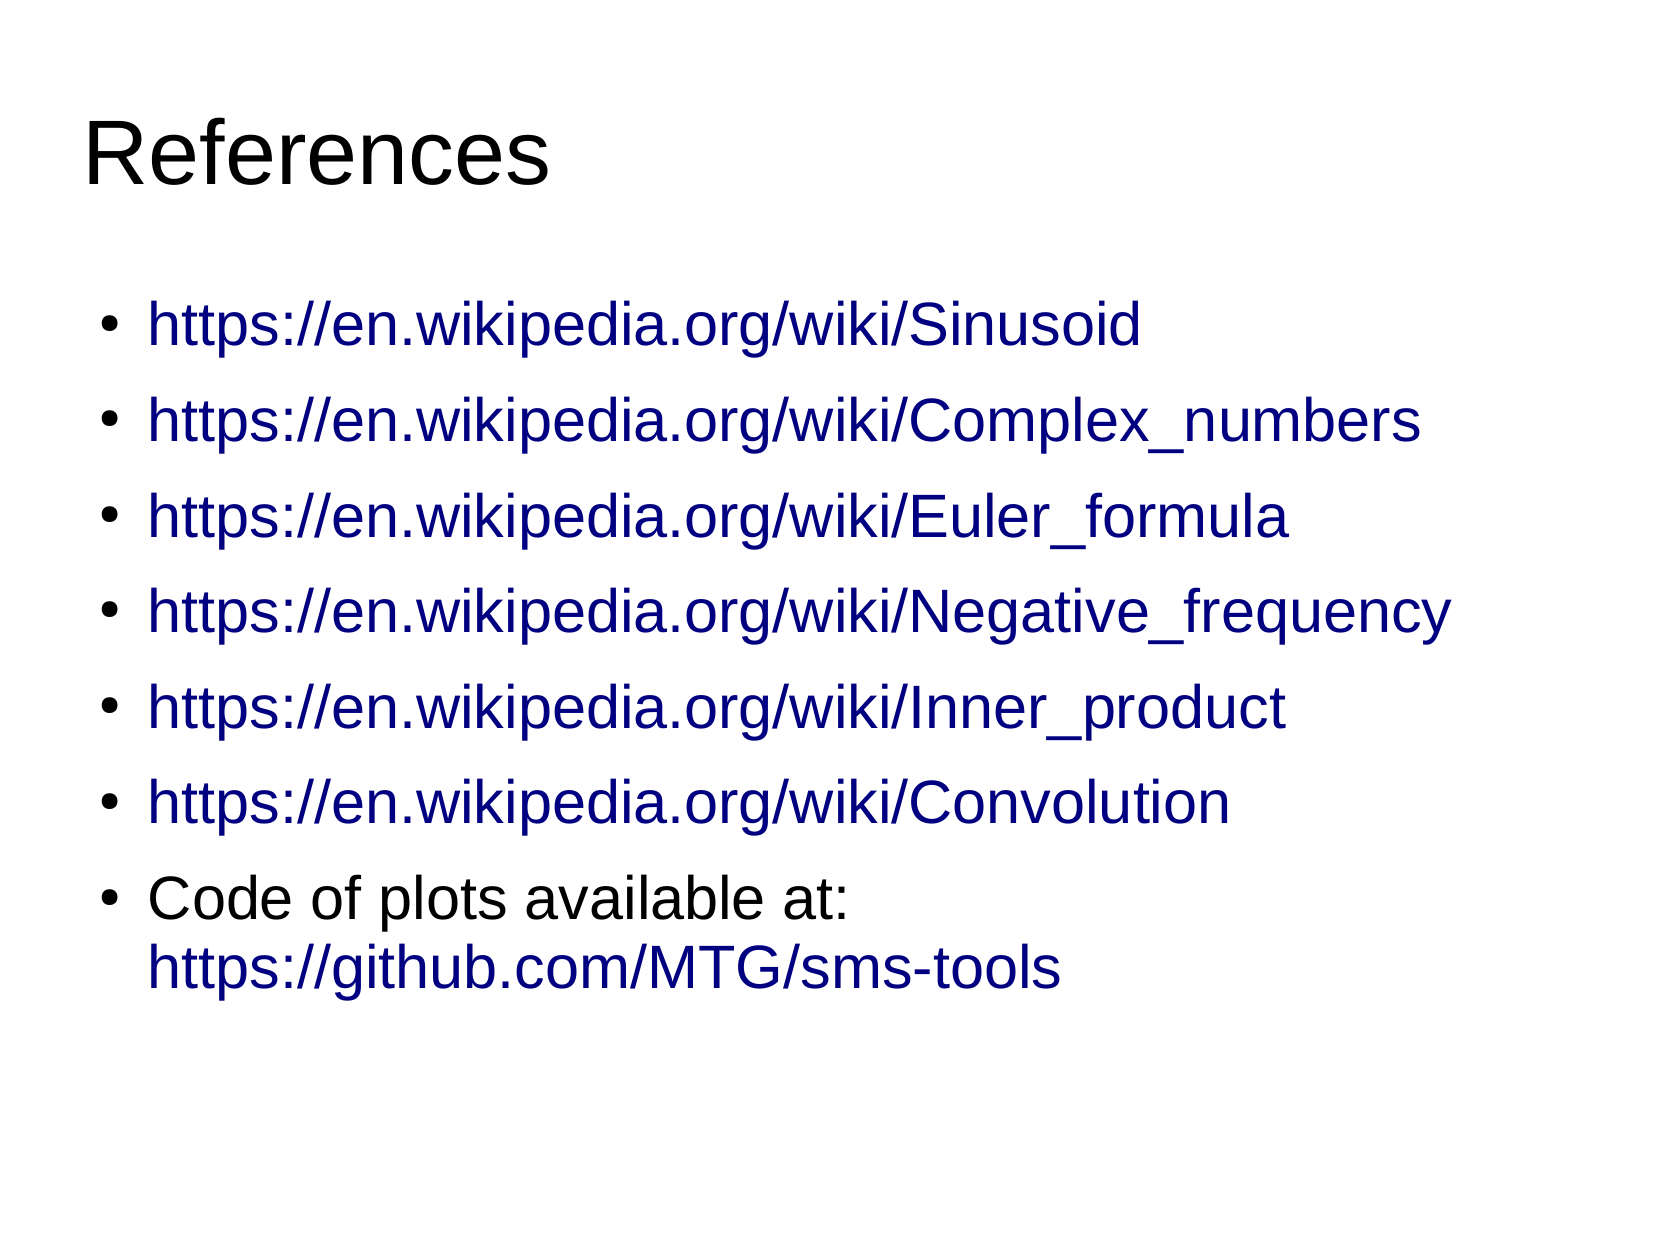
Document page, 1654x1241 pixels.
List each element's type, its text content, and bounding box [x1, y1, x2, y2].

title References [82, 49, 1571, 257]
list https://en.wikipedia.org/wiki/Sinusoid https://en.wikipedia.org/wiki/Complex_numbers https://en.wikipedia.org/wiki/Euler_formula https://en.wikipedia.org/wiki/Negative_frequency https://en.wikipedia.org/wiki/Inner_product https://en.wikipedia.org/wiki/Convolution Code of plots available at:https://github.com/MTG/sms-tools [82, 290, 1571, 1010]
